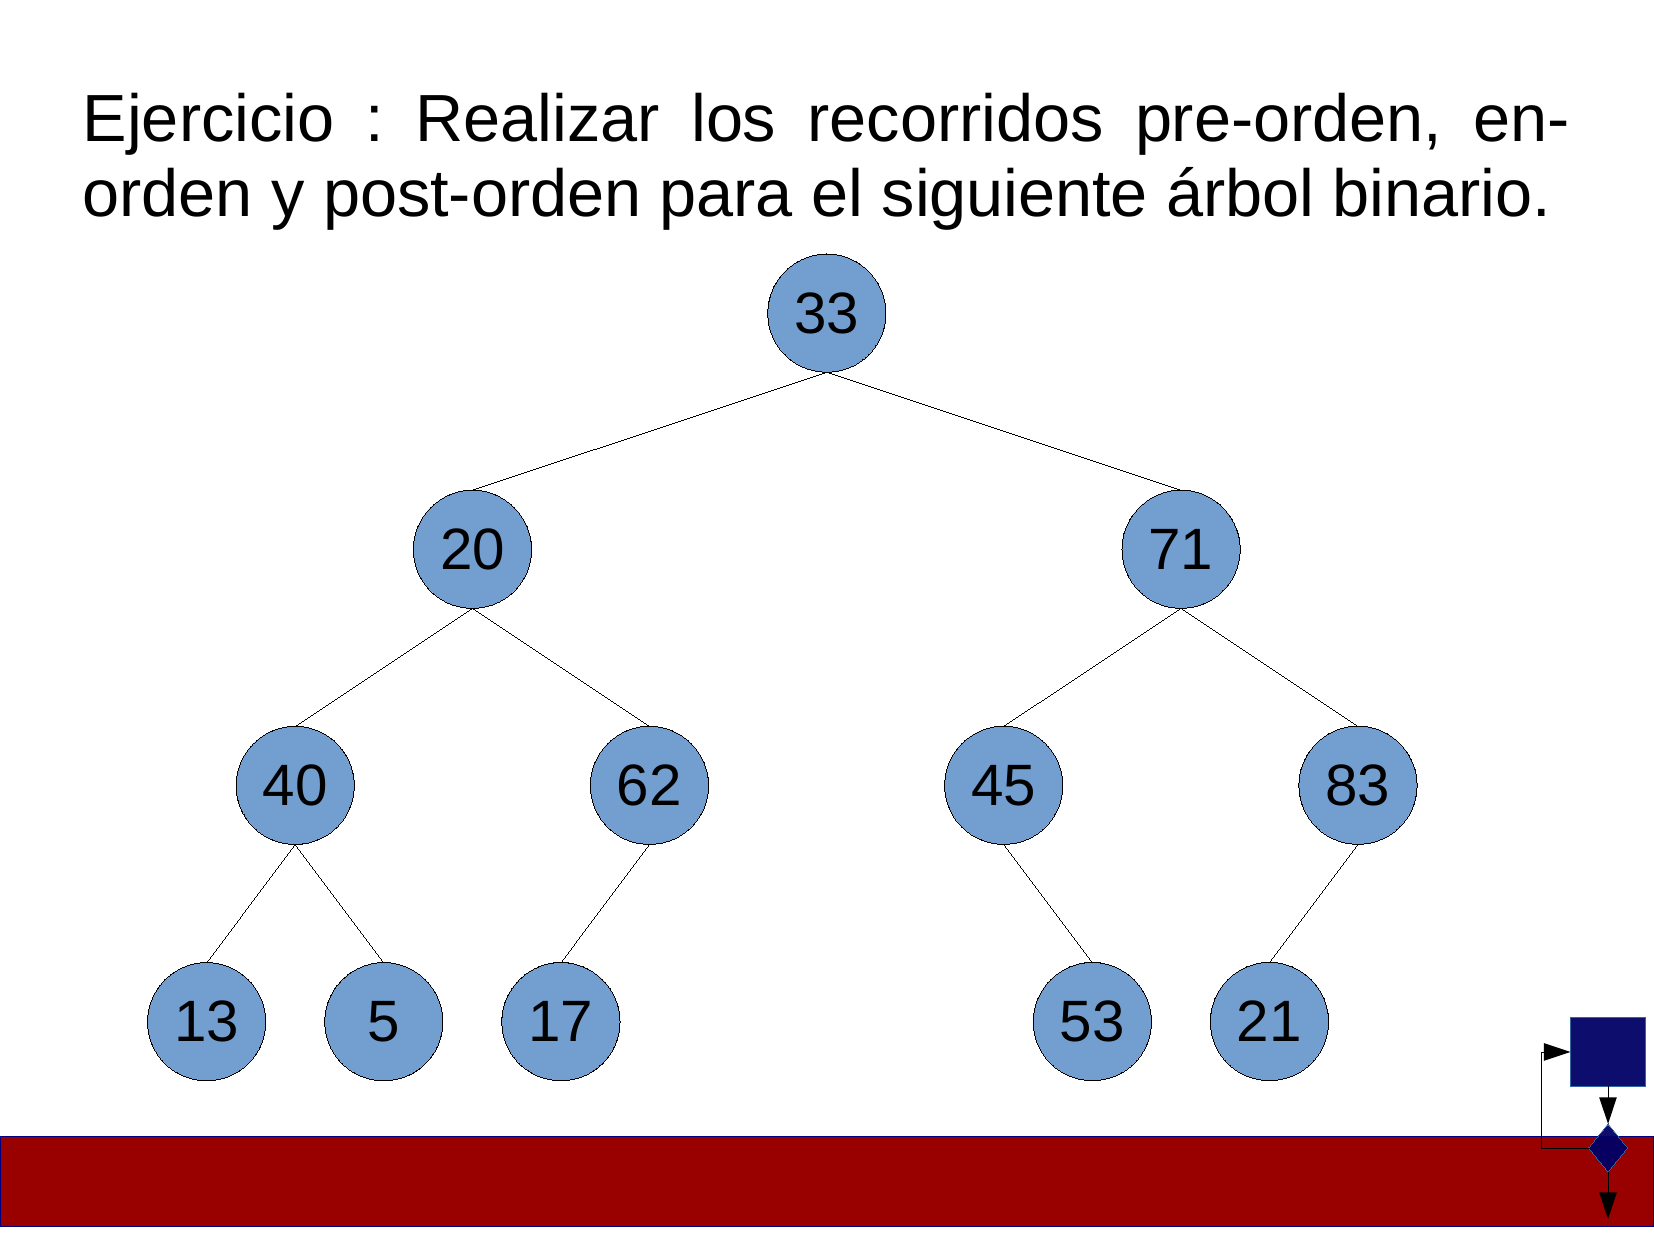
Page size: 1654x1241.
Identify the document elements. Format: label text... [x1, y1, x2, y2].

text_box 20 [413, 490, 532, 609]
text_box 5 [324, 962, 443, 1081]
text_box 71 [1121, 490, 1241, 609]
text_box 53 [1033, 962, 1152, 1081]
text_box 45 [944, 726, 1063, 845]
text_box 33 [767, 253, 886, 373]
subtitle Ejercicio : Realizar los recorridos pre-orden, en-orden y post-orden para el siguiente árbol binario. [82, 49, 1571, 1010]
text_box [0, 1124, 1654, 1227]
text_box 21 [1210, 962, 1329, 1081]
text_box 13 [147, 962, 266, 1081]
text_box 62 [590, 726, 709, 845]
text_box 83 [1298, 726, 1418, 845]
text_box [1570, 1017, 1646, 1087]
text_box 40 [236, 726, 355, 845]
text_box 17 [501, 962, 621, 1081]
